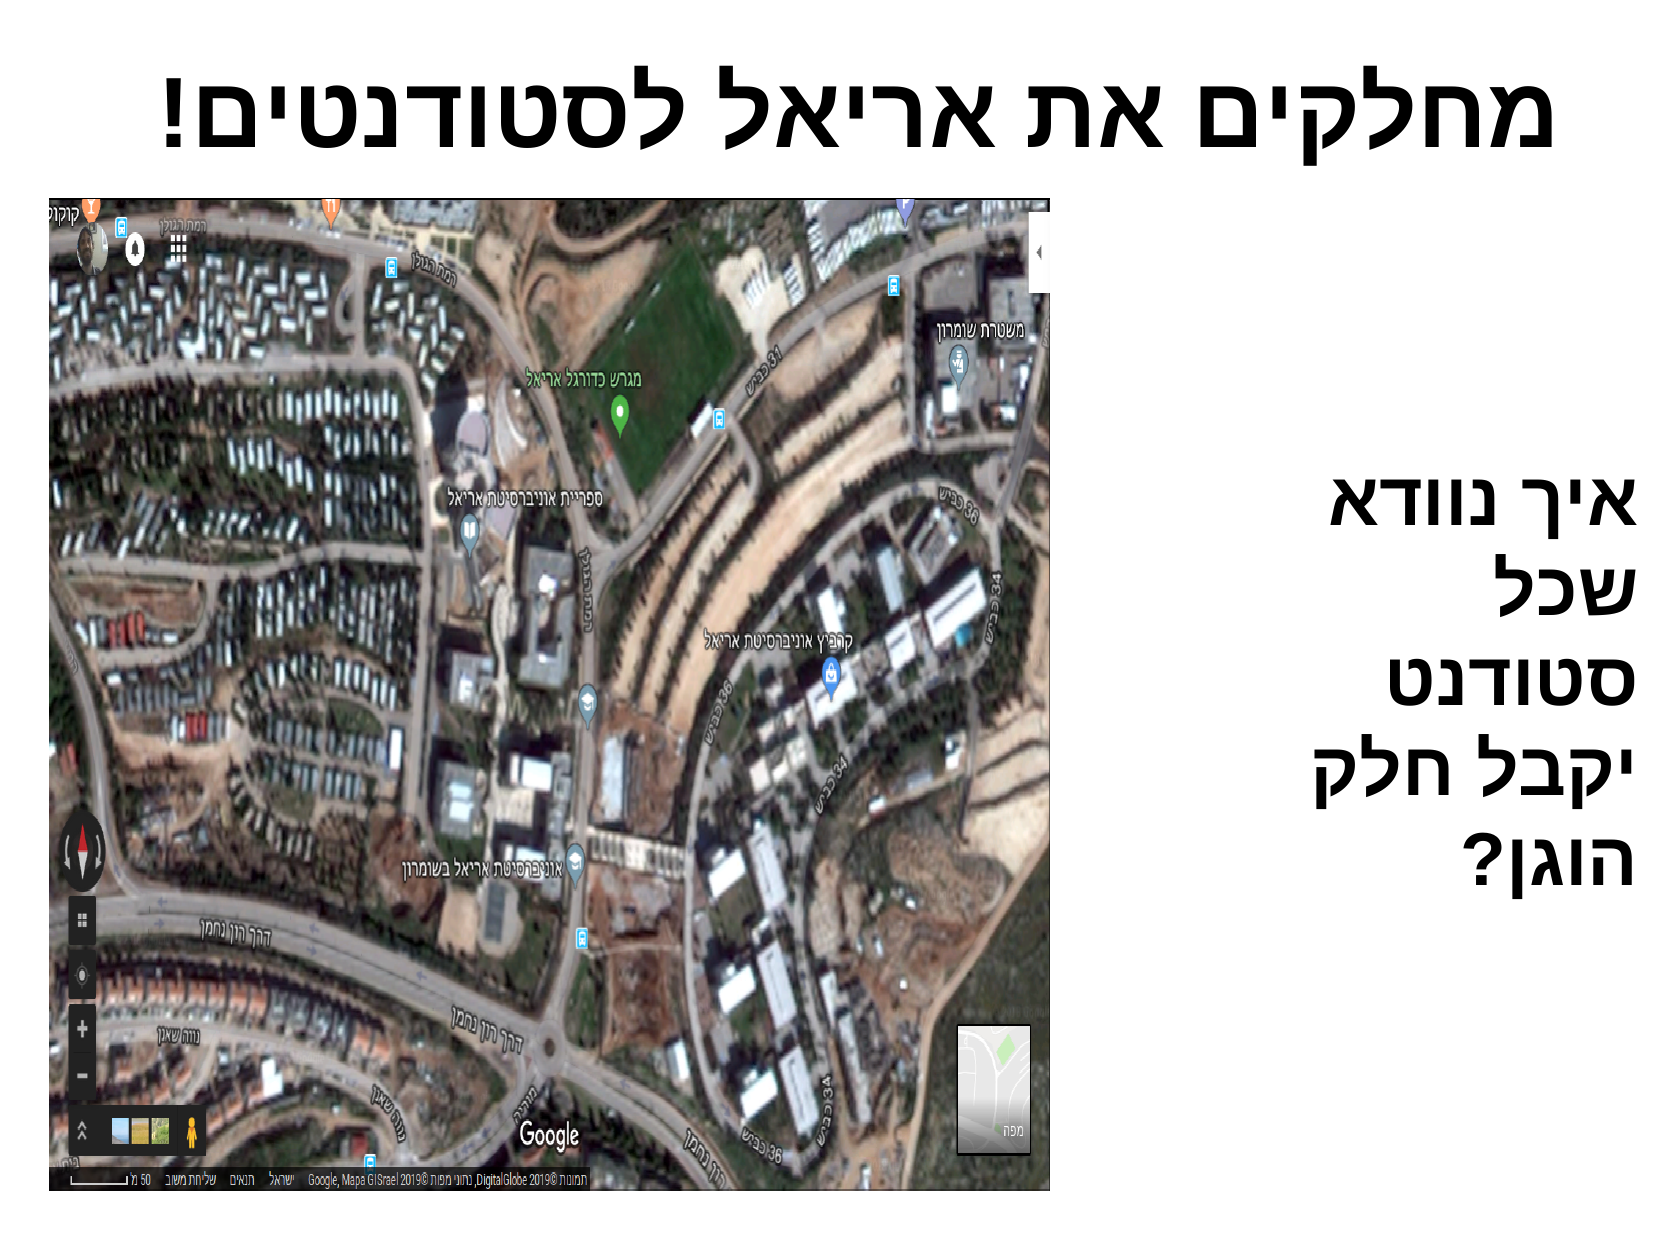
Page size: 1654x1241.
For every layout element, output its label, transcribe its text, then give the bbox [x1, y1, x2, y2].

picture [49, 198, 1050, 1191]
text_box איך נוודא שכל סטודנט יקבל חלק הוגן? [1245, 555, 1654, 916]
text_box מחלקים את אריאל לסטודנטים! [66, 49, 1654, 183]
